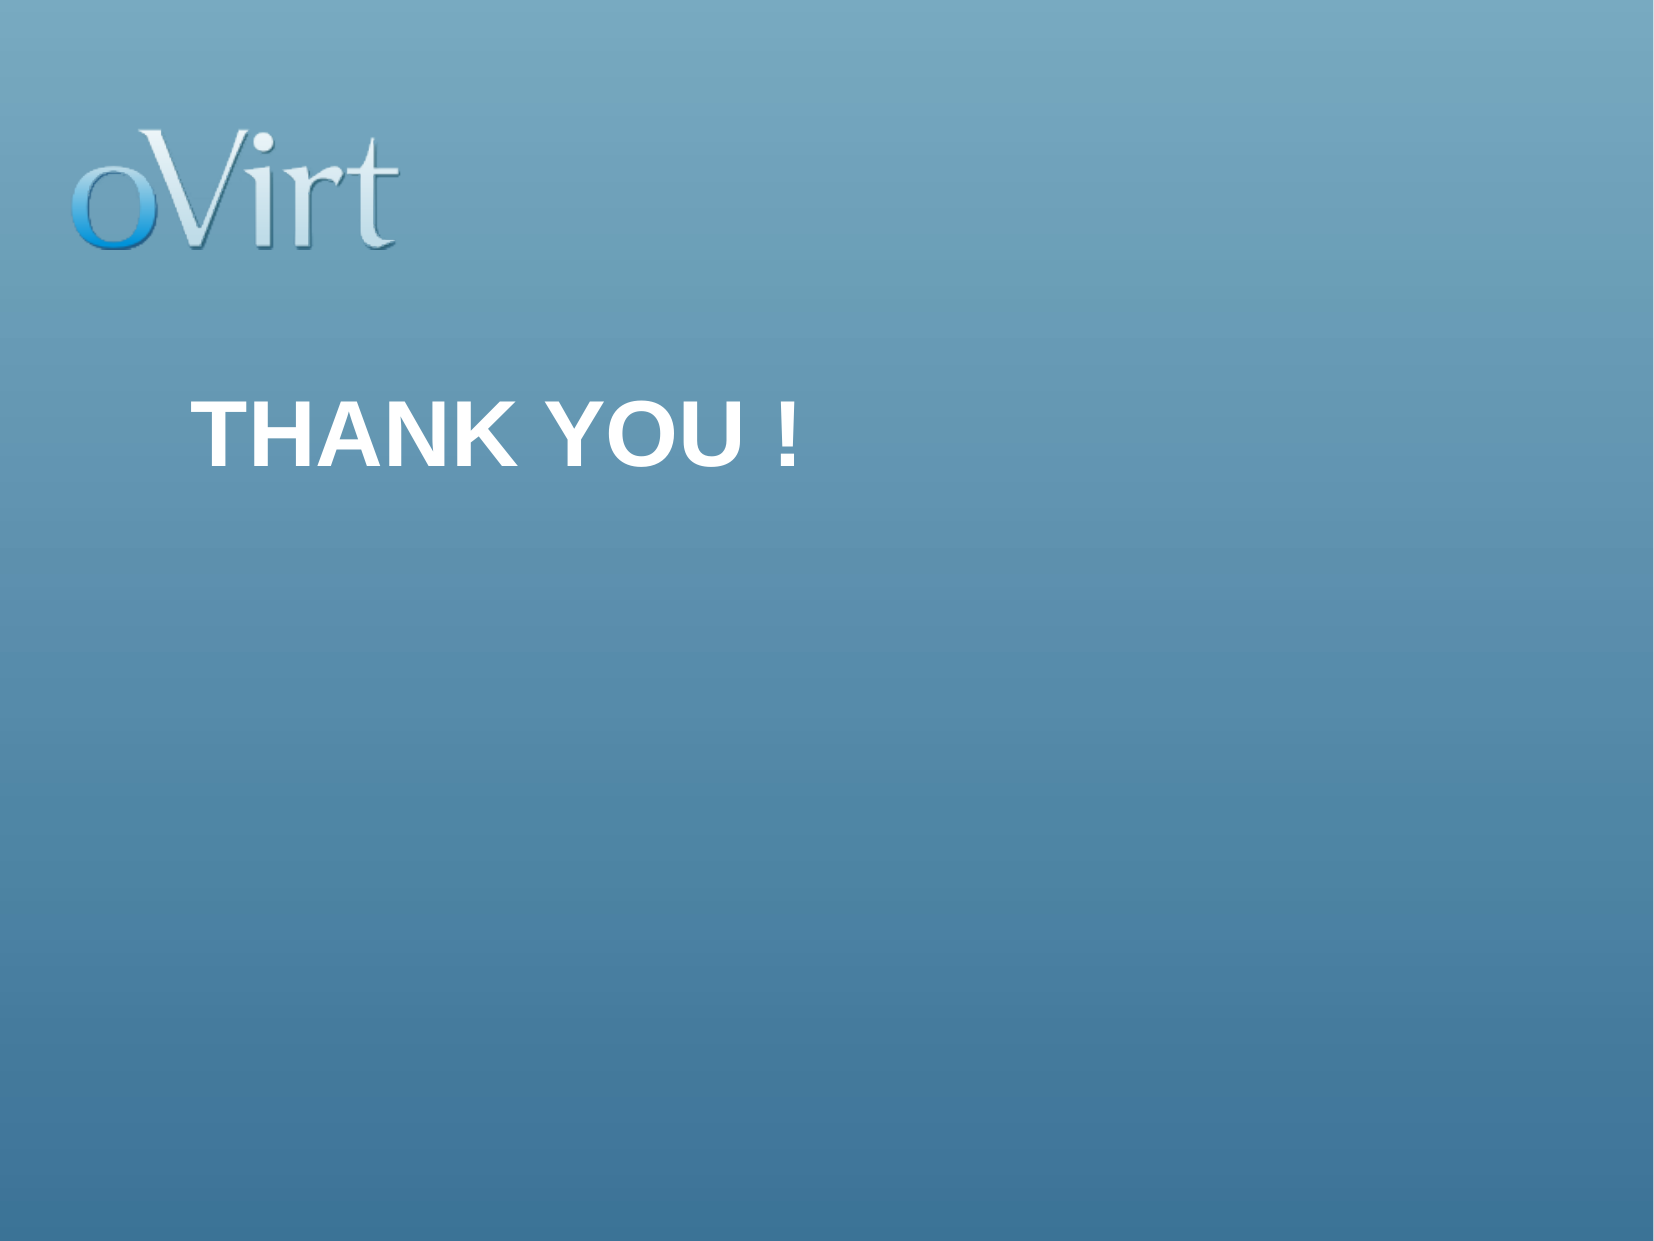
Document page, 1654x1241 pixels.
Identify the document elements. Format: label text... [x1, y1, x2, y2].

picture [0, 0, 1654, 1241]
text_box THANK YOU ! [175, 374, 1549, 510]
